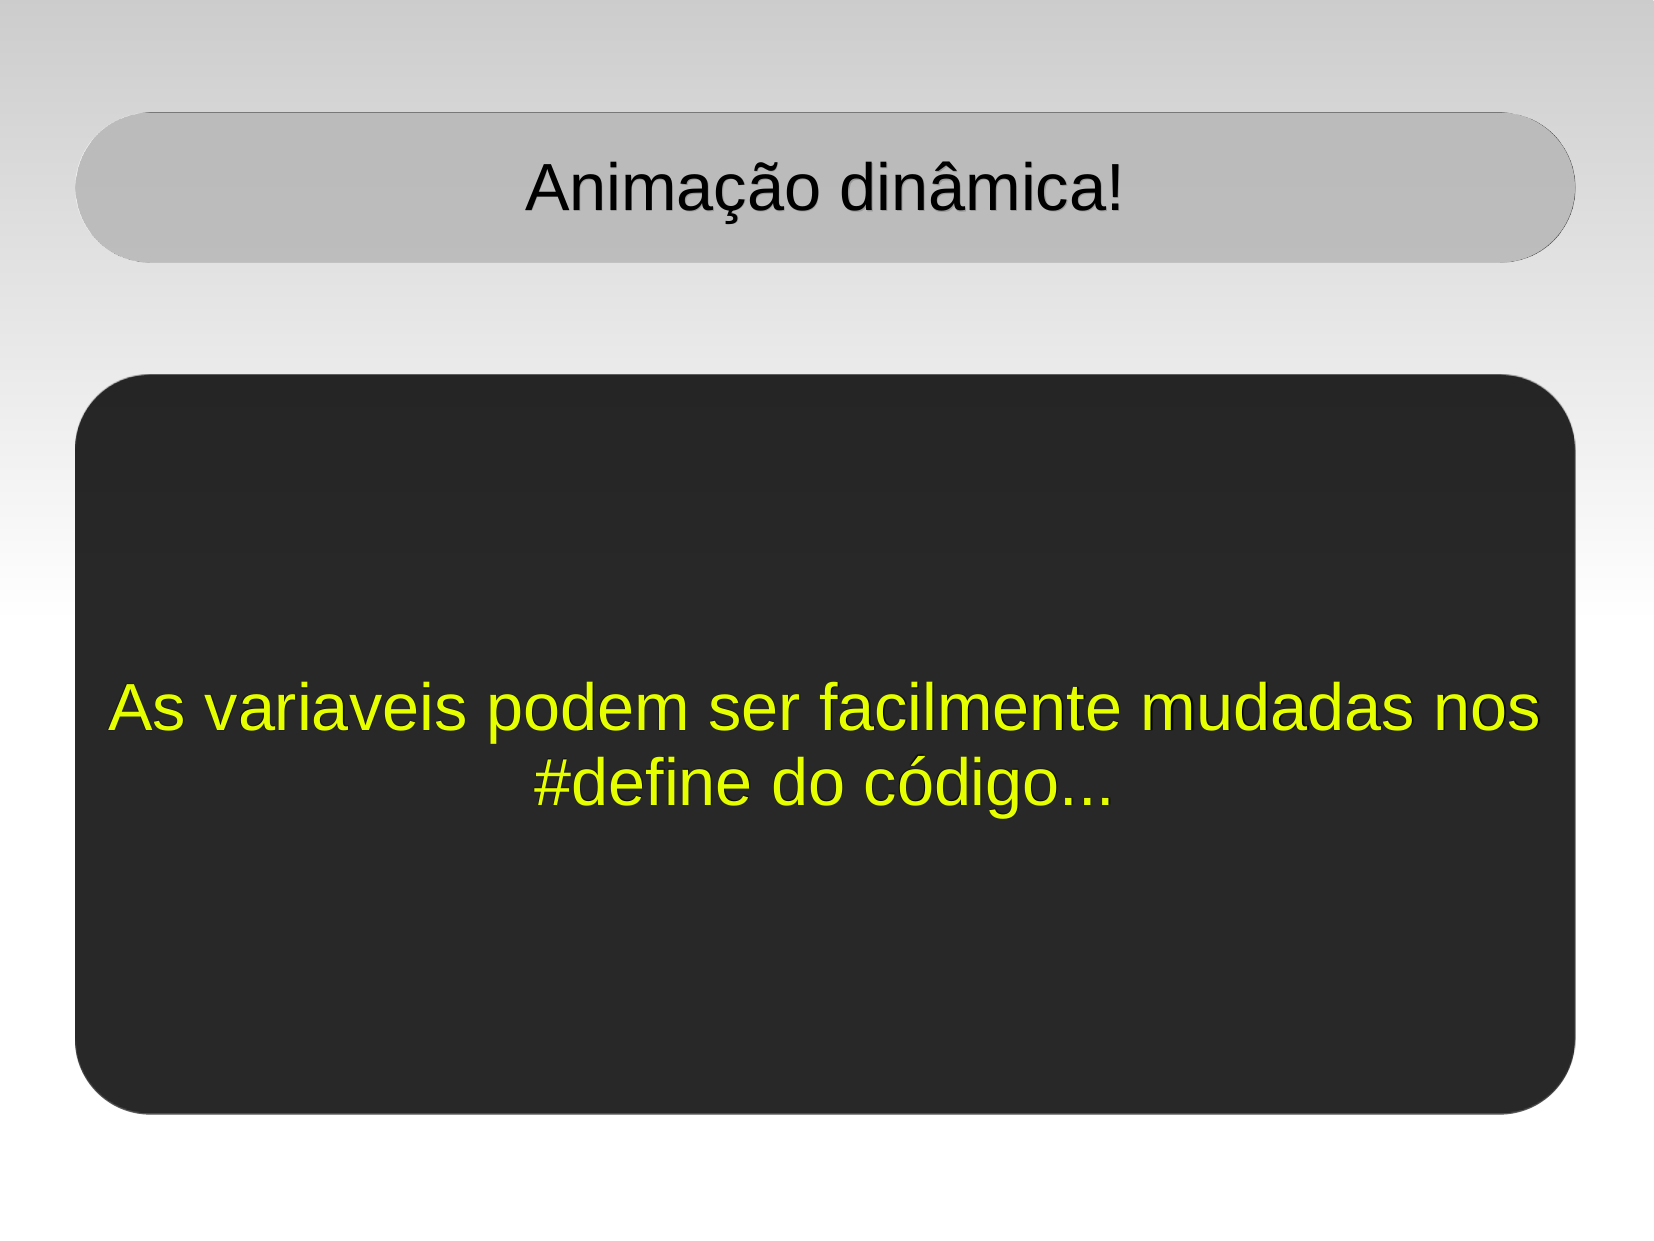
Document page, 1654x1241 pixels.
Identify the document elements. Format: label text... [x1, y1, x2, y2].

text_box As variaveis podem ser facilmente mudadas nos #define do código... [75, 375, 1576, 1115]
text_box Animação dinâmica! [75, 112, 1576, 263]
